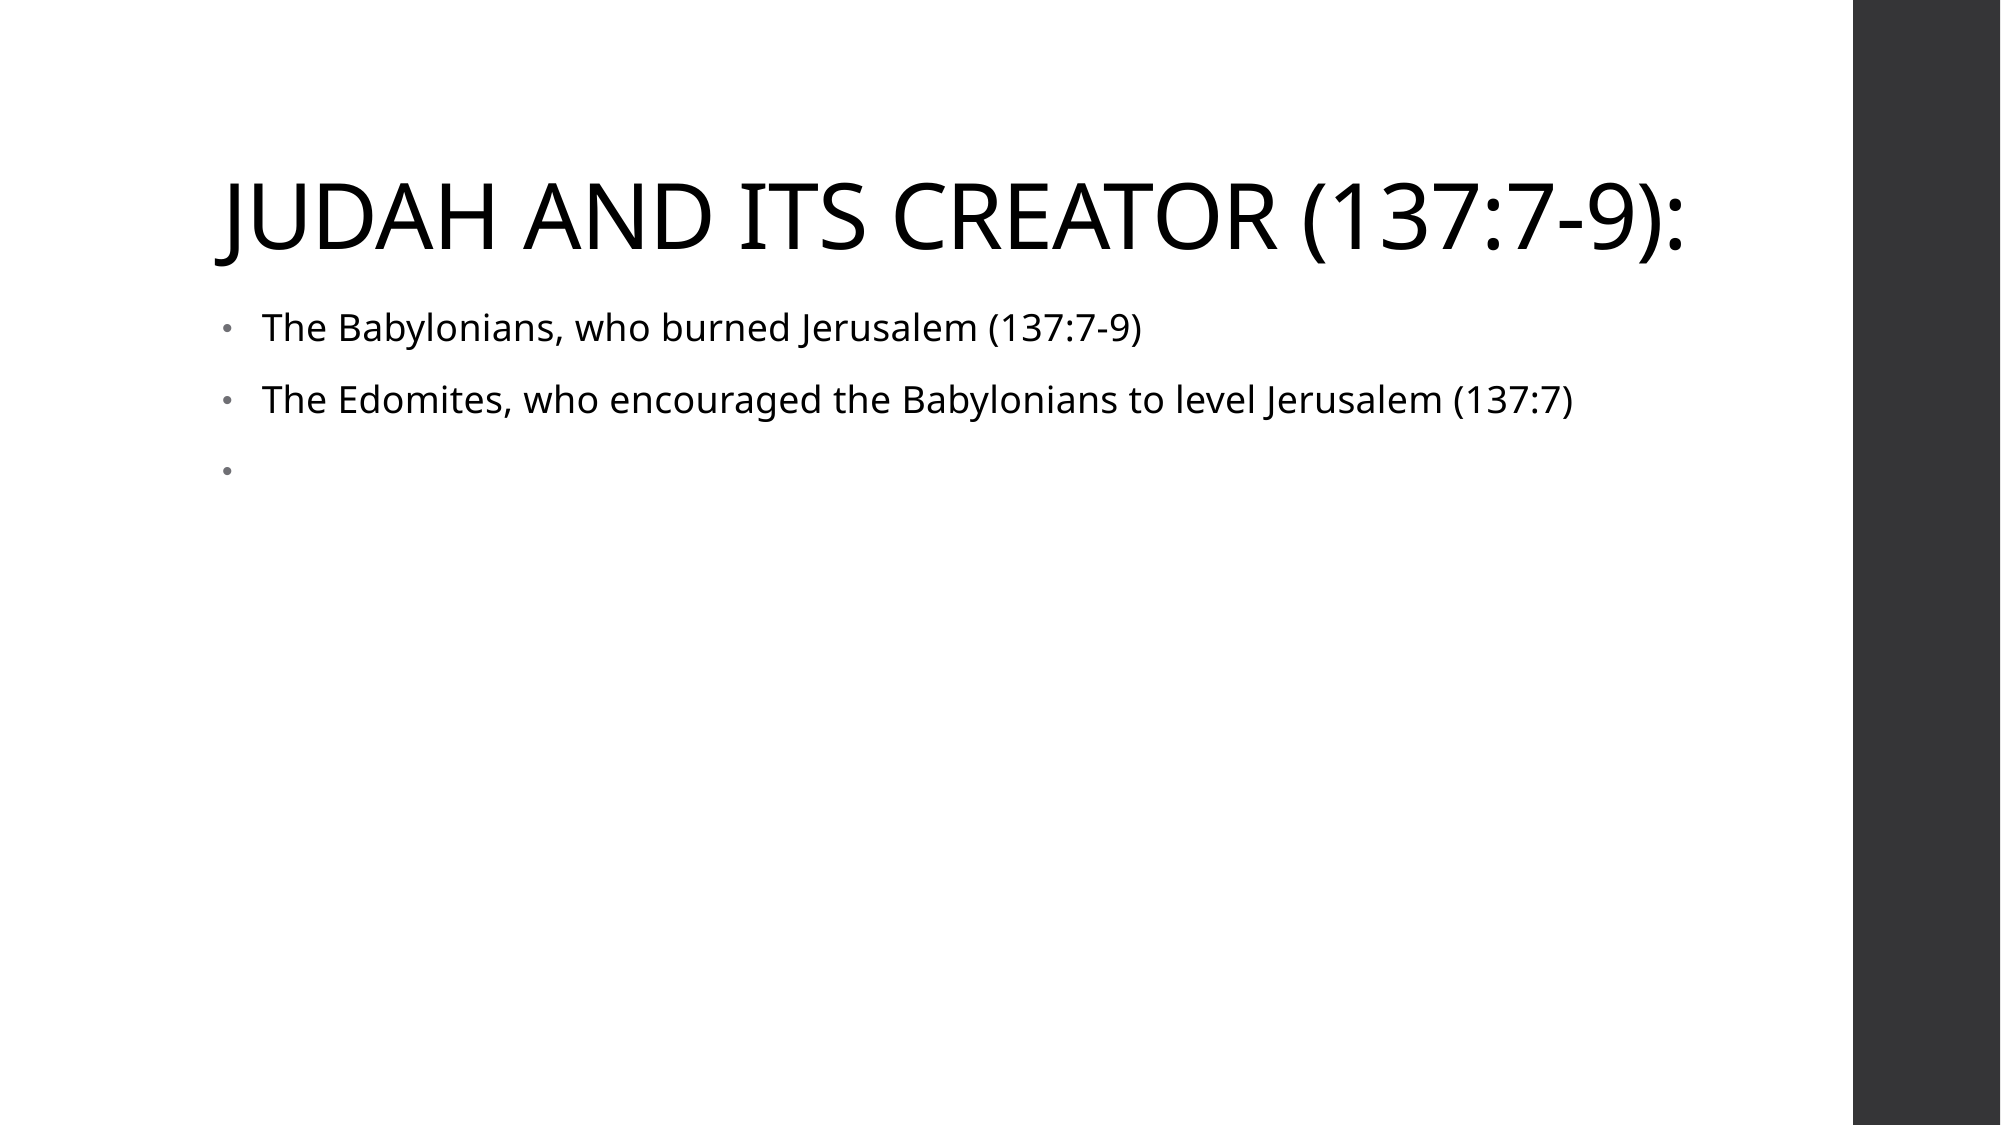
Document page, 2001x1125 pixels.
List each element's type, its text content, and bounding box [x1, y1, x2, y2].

list The Babylonians, who burned Jerusalem (137:7-9) The Edomites, who encouraged the Babylonians to level Jerusalem (137:7) [206, 299, 1617, 1014]
title JUDAH AND ITS CREATOR (137:7-9): [206, 60, 1797, 278]
